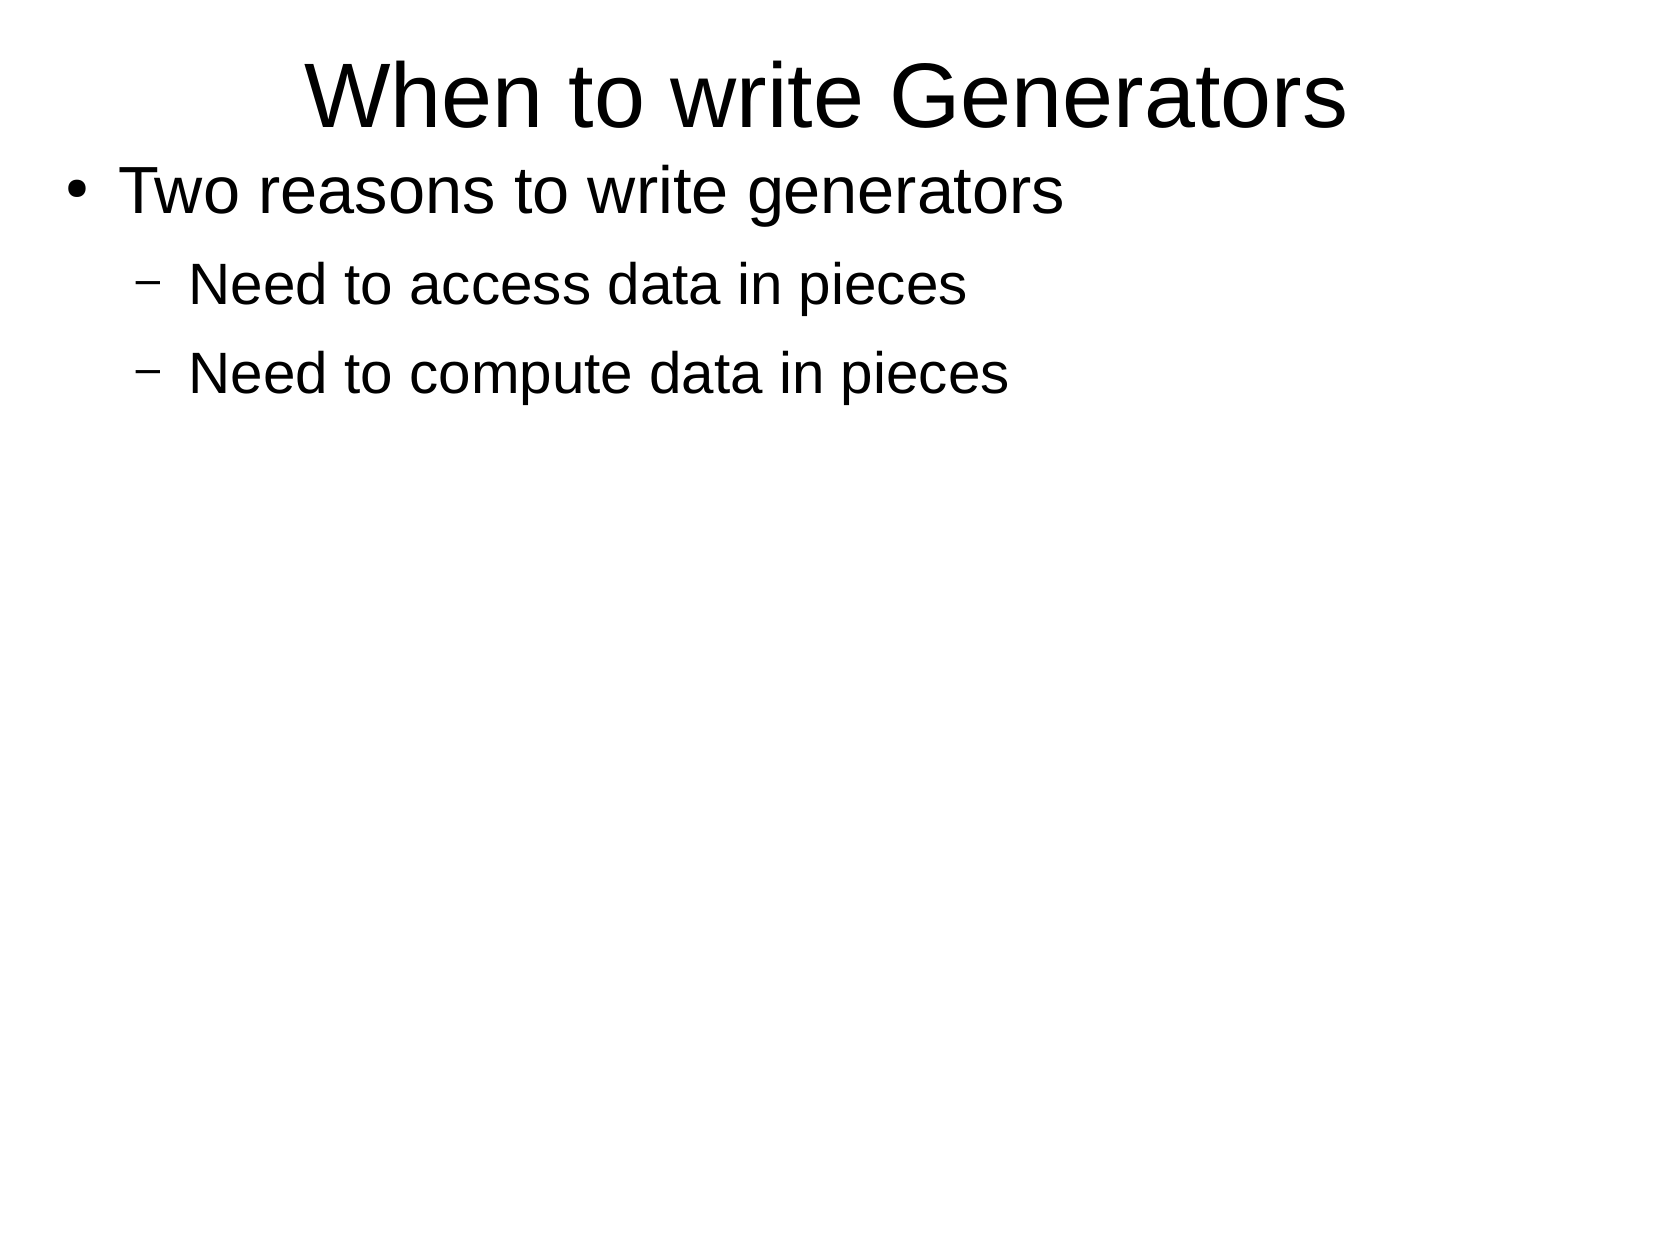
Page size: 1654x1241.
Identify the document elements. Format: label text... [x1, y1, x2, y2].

title When to write Generators [82, 44, 1571, 147]
list Two reasons to write generators Need to access data in pieces Need to compute data in pieces [47, 153, 1642, 1241]
